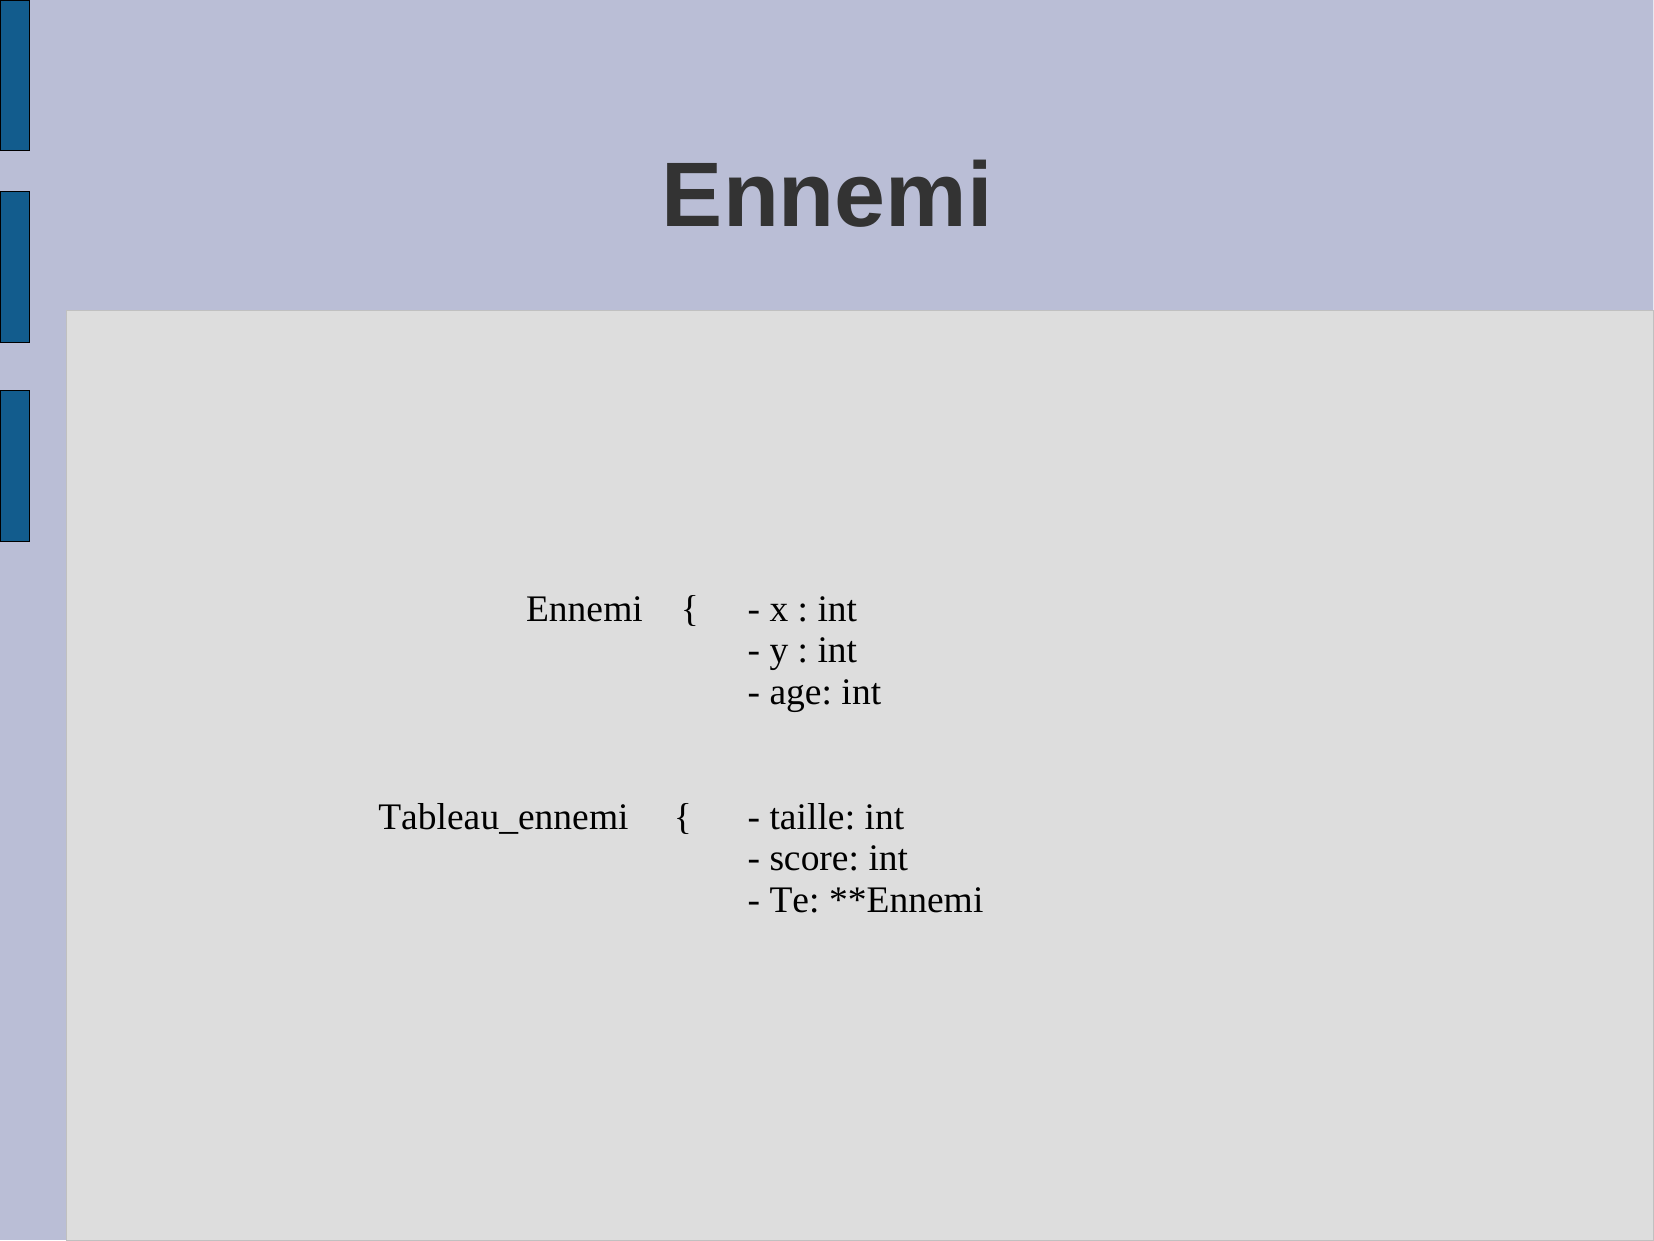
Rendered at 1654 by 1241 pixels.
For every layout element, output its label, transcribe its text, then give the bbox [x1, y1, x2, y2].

subtitle Ennemi { - x : int - y : int - age: int Tableau_ennemi { - taille: int - score: int - Te: **Ennemi [121, 344, 1534, 1164]
title Ennemi [121, 91, 1534, 299]
